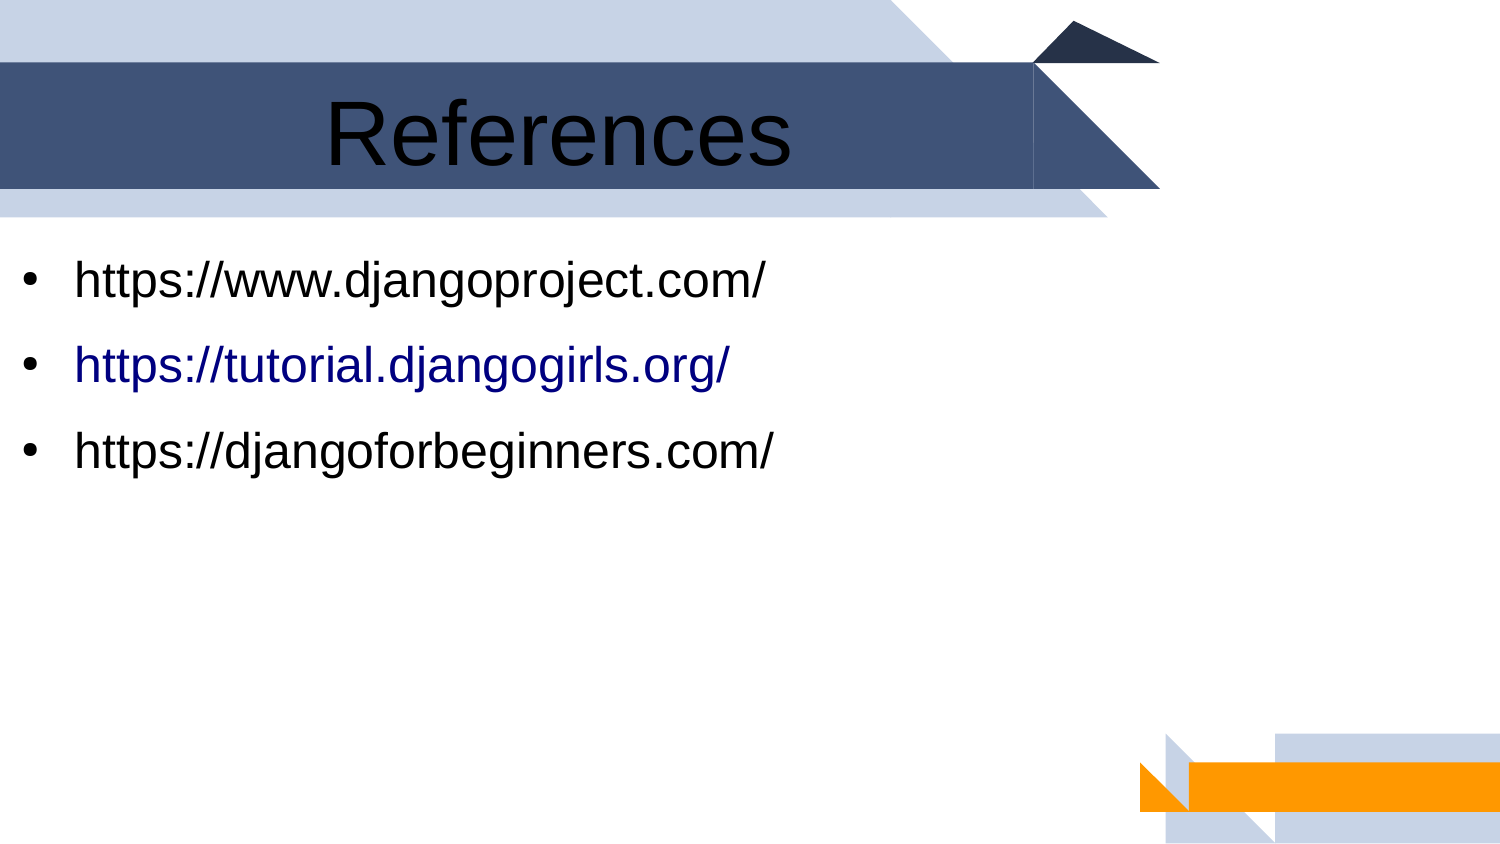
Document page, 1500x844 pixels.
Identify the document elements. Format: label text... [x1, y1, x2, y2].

list https://www.djangoproject.com/ https://tutorial.djangogirls.org/ https://djangoforbeginners.com/ [3, 252, 1312, 699]
title References [0, 31, 1190, 237]
